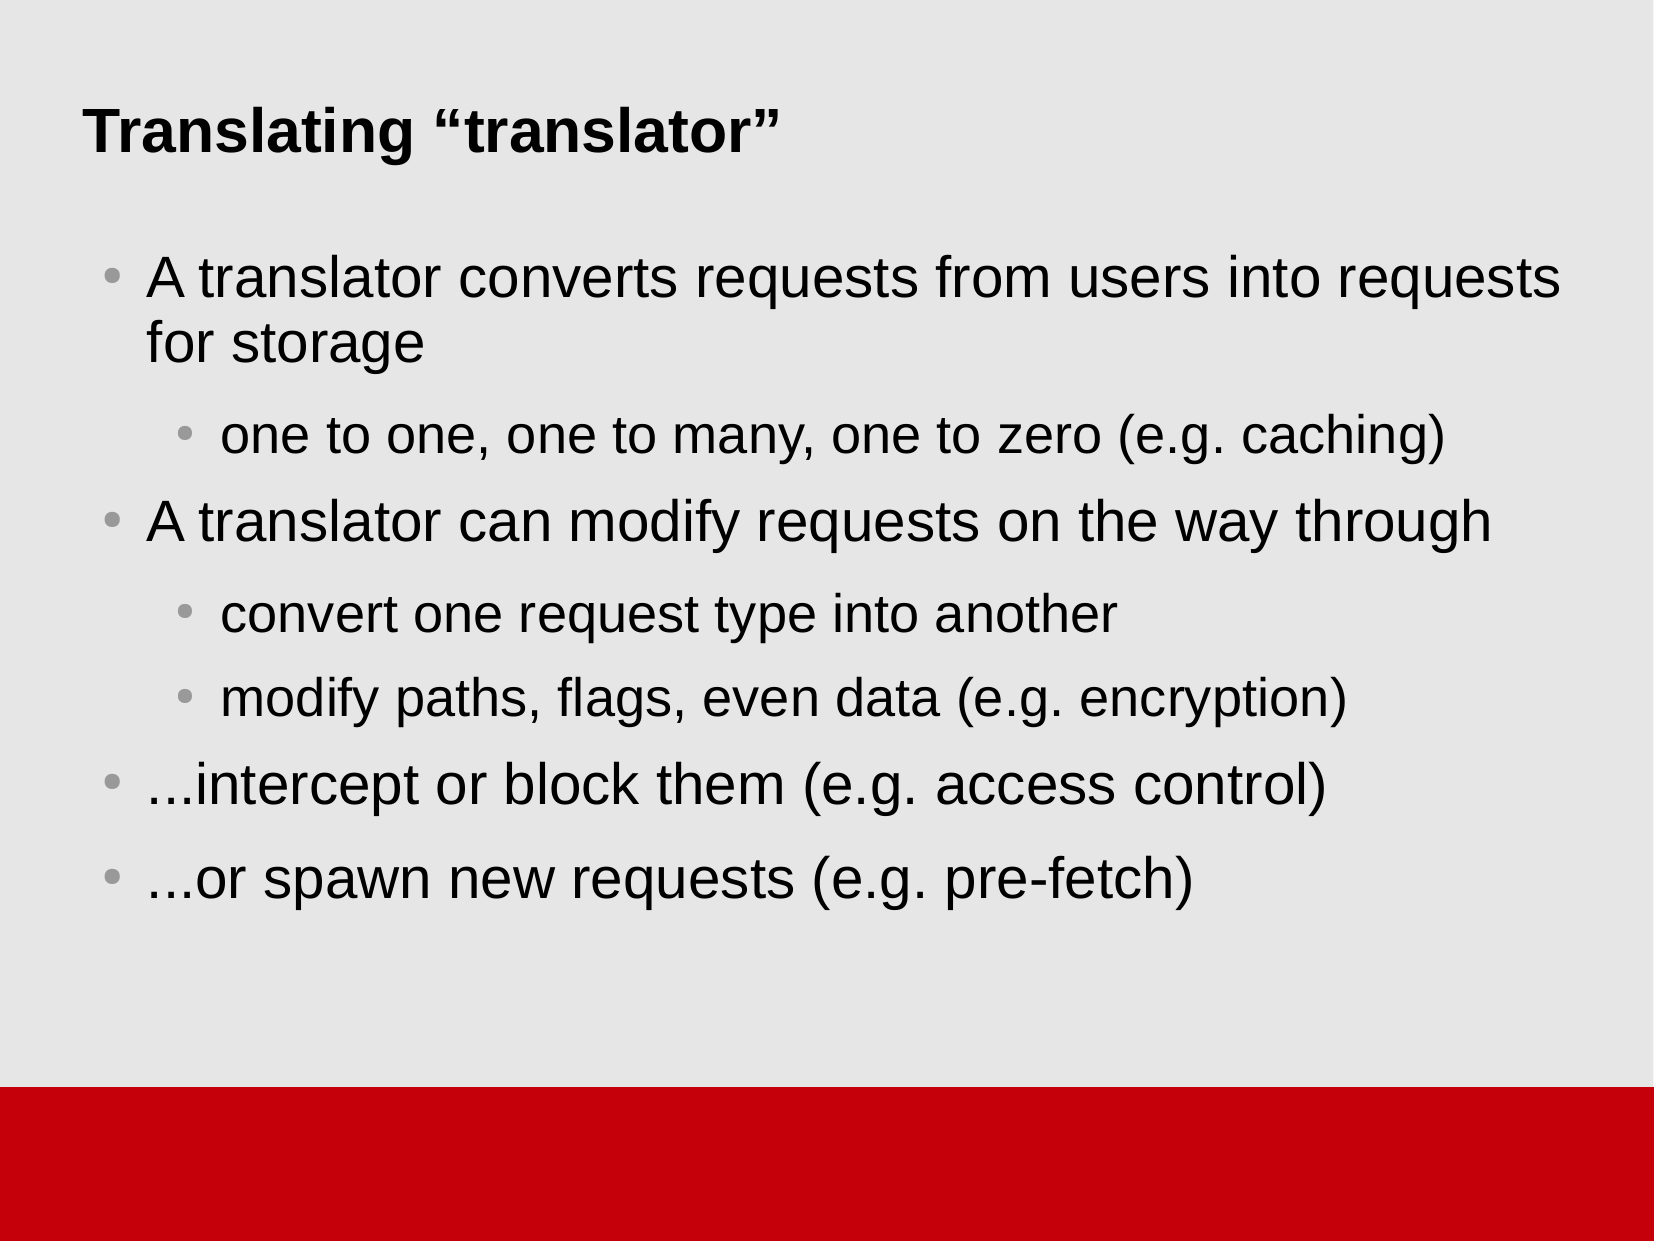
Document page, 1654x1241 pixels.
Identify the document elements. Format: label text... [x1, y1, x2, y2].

title Translating “translator” [82, 37, 1571, 226]
list A translator converts requests from users into requests for storage one to one, one to many, one to zero (e.g. caching) A translator can modify requests on the way through convert one request type into another modify paths, flags, even data (e.g. encryption) ...intercept or block them (e.g. access control) ...or spawn new requests (e.g. pre-fetch) [86, 244, 1576, 1039]
